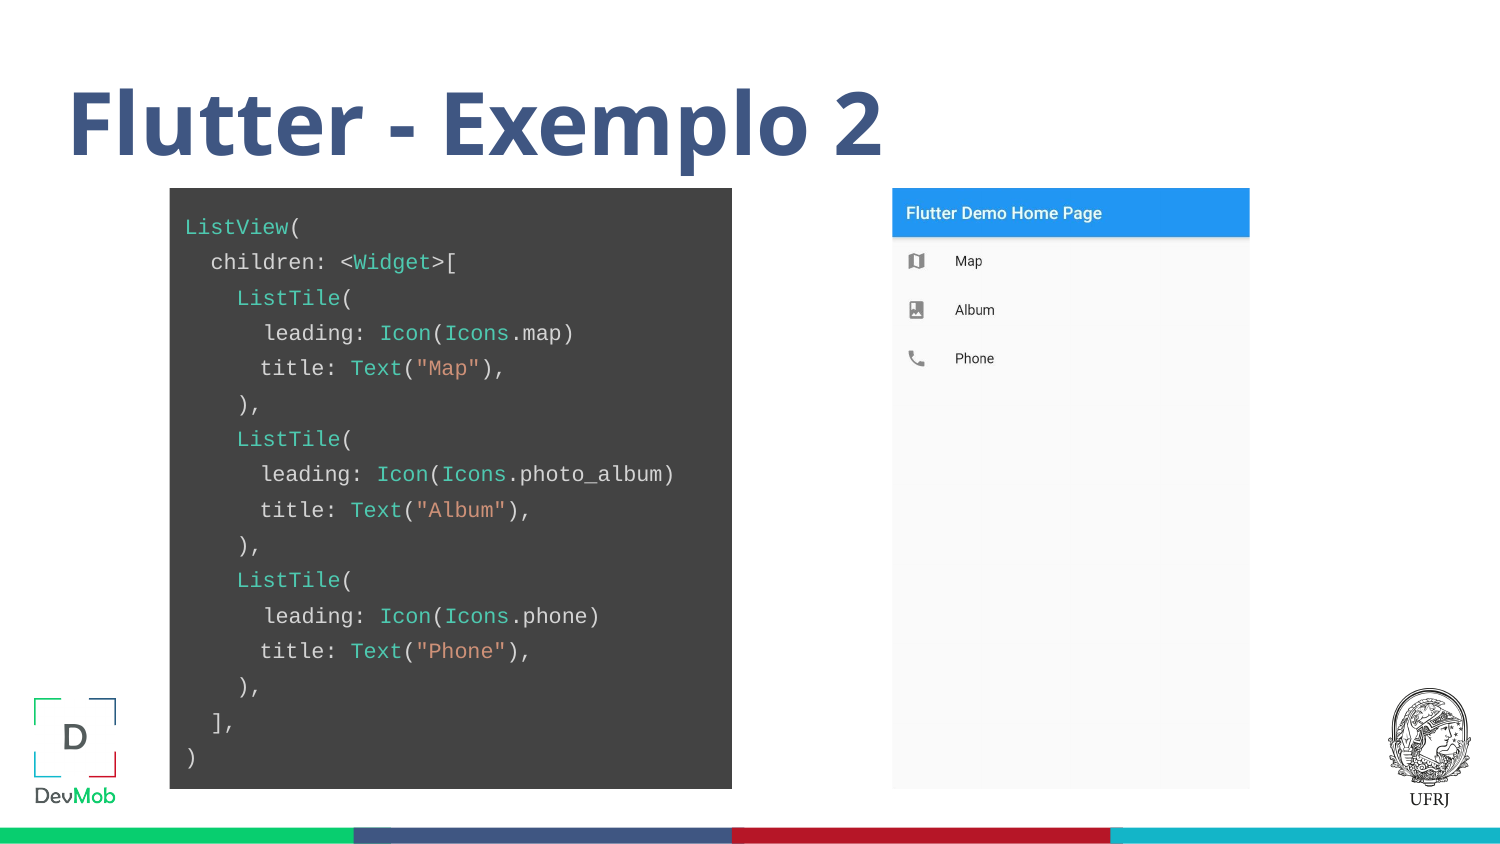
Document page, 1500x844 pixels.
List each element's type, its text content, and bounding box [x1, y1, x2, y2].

picture [1388, 688, 1471, 808]
picture [892, 188, 1250, 789]
picture [34, 698, 116, 808]
text_box ListView( children: <Widget>[ ListTile( leading: Icon(Icons.map) title: Text("Map"), ), ListTile( leading: Icon(Icons.photo_album) title: Text("Album"), ), ListTile( leading: Icon(Icons.phone) title: Text("Phone"), ), ], ) [169, 188, 732, 789]
title Flutter - Exemplo 2 [51, 51, 1449, 189]
